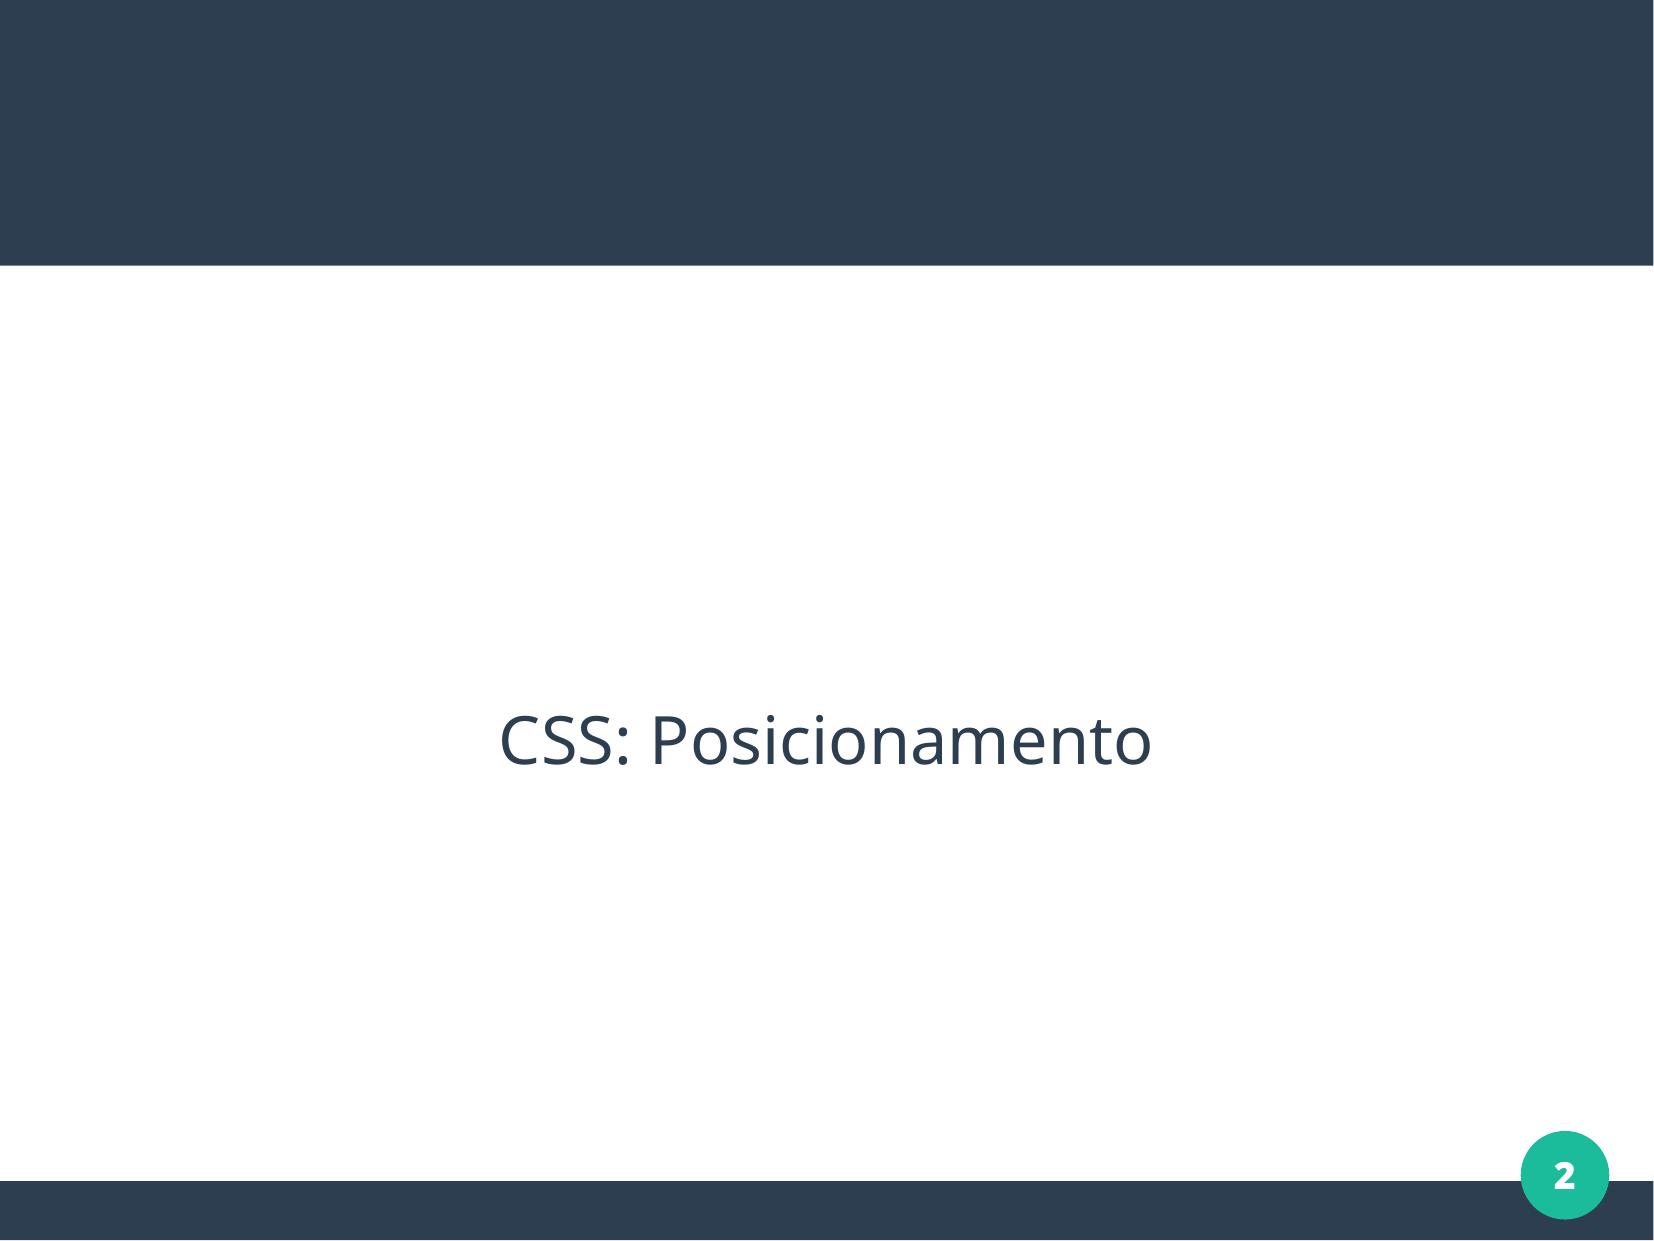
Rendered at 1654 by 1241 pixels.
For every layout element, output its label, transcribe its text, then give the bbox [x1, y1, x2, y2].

subtitle CSS: Posicionamento [59, 324, 1595, 1152]
